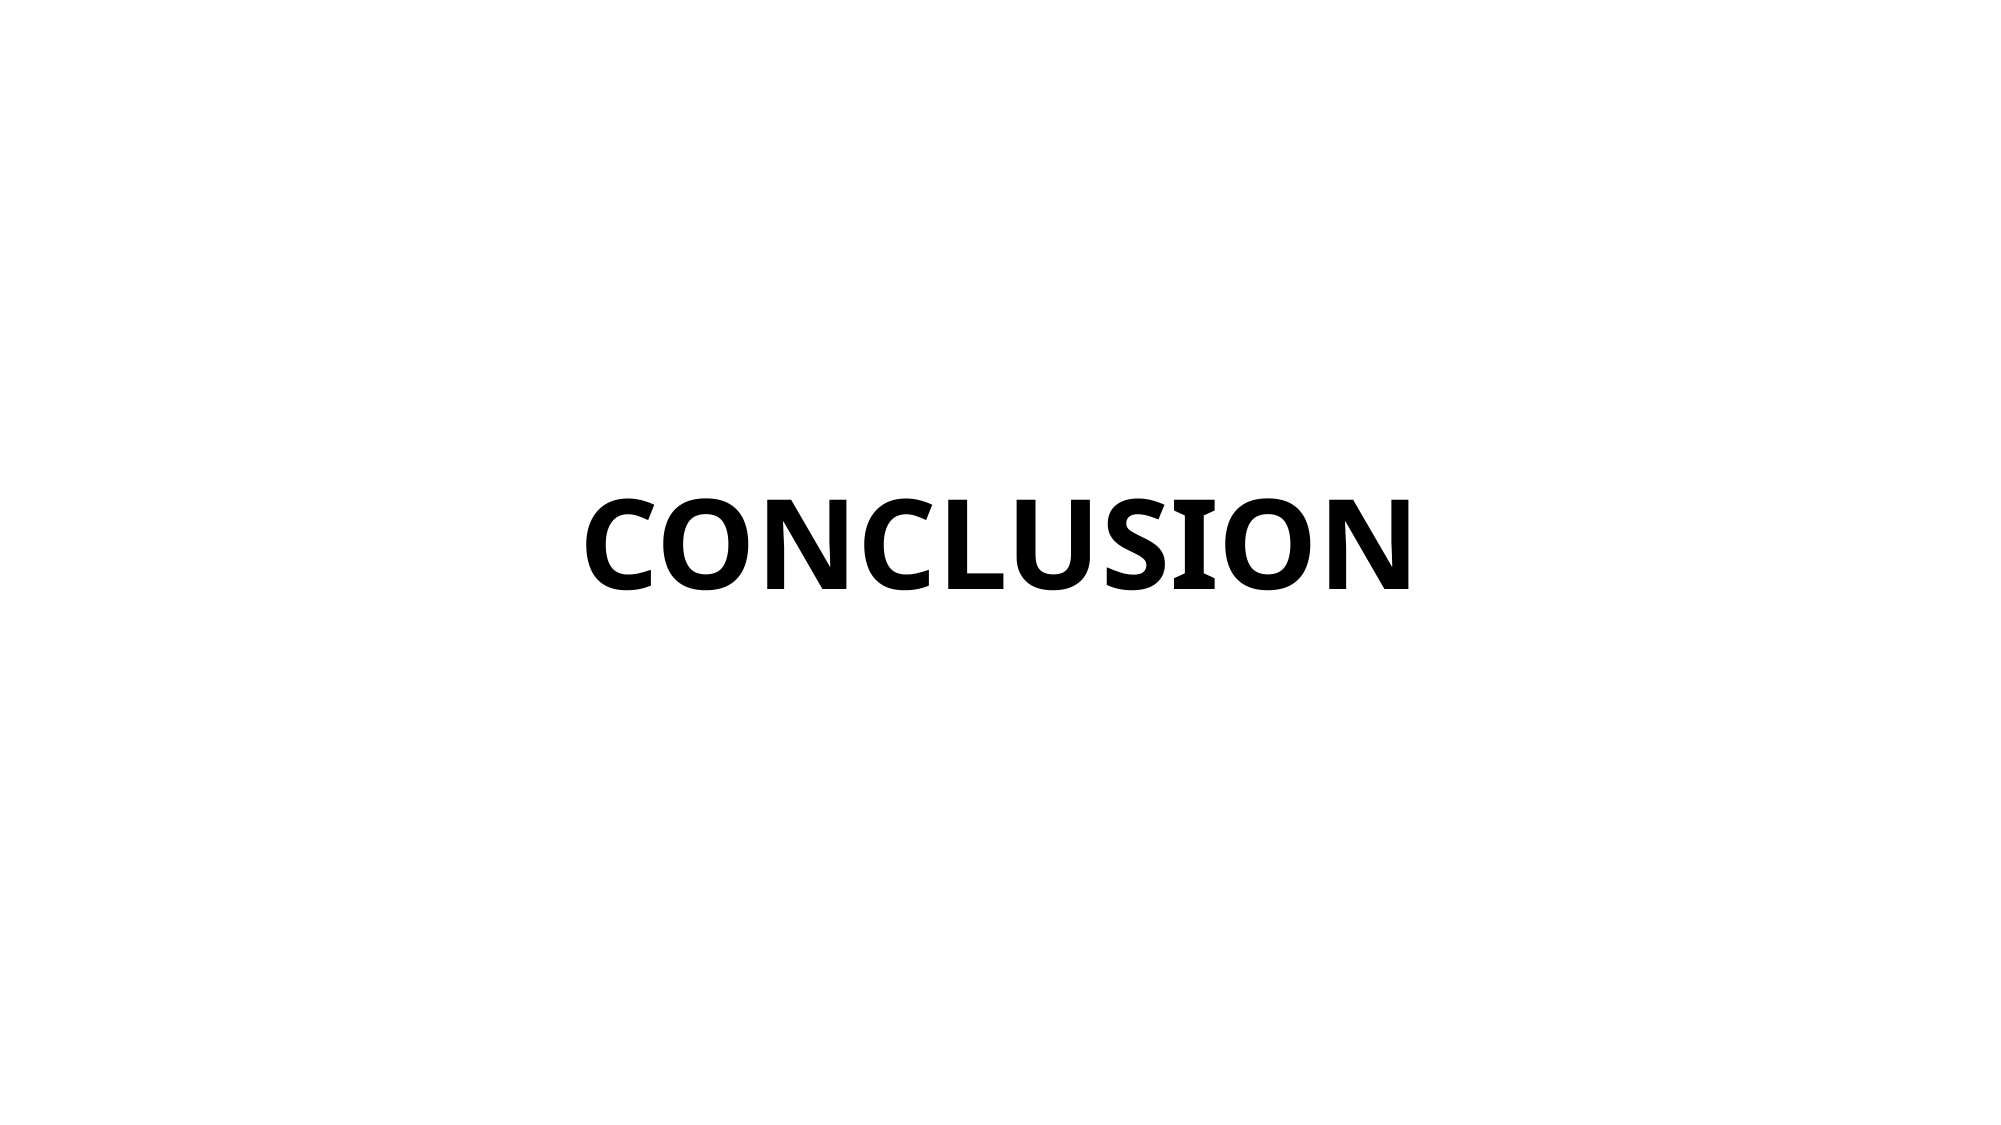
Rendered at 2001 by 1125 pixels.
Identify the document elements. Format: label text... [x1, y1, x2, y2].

title CONCLUSION [137, 59, 1863, 1039]
